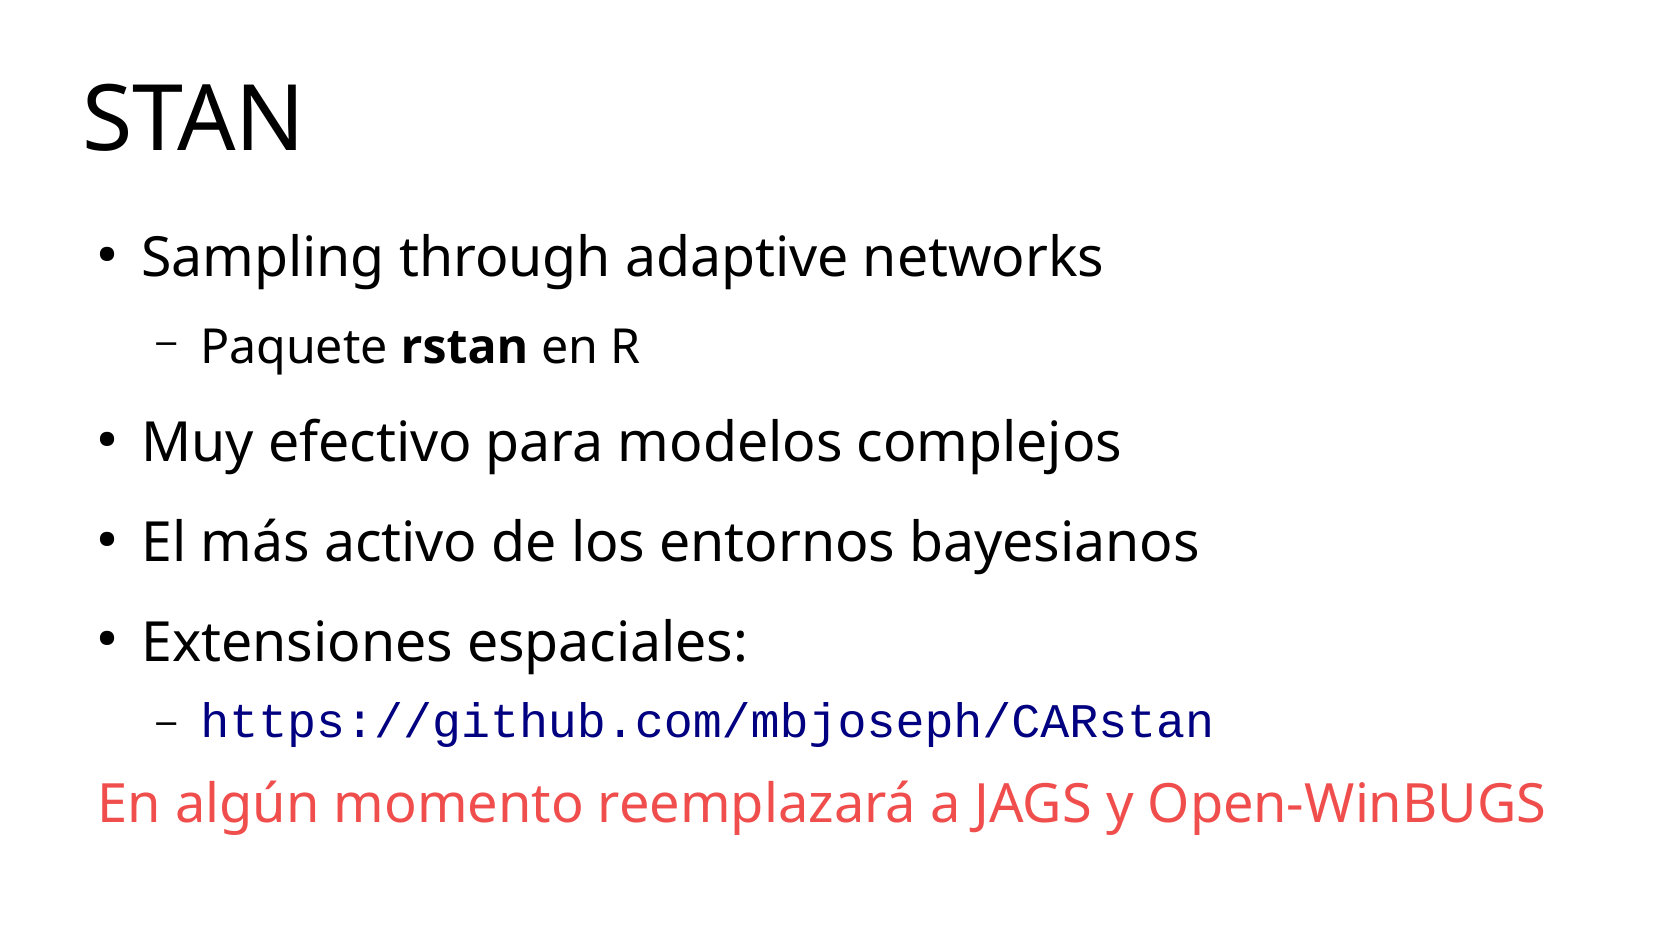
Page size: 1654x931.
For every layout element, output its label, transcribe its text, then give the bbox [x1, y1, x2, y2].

title STAN [82, 37, 1571, 193]
text_box En algún momento reemplazará a JAGS y Open-WinBUGS [82, 757, 1491, 827]
list Sampling through adaptive networks Paquete rstan en R Muy efectivo para modelos complejos El más activo de los entornos bayesianos Extensiones espaciales: https://github.com/mbjoseph/CARstan [82, 217, 1571, 758]
